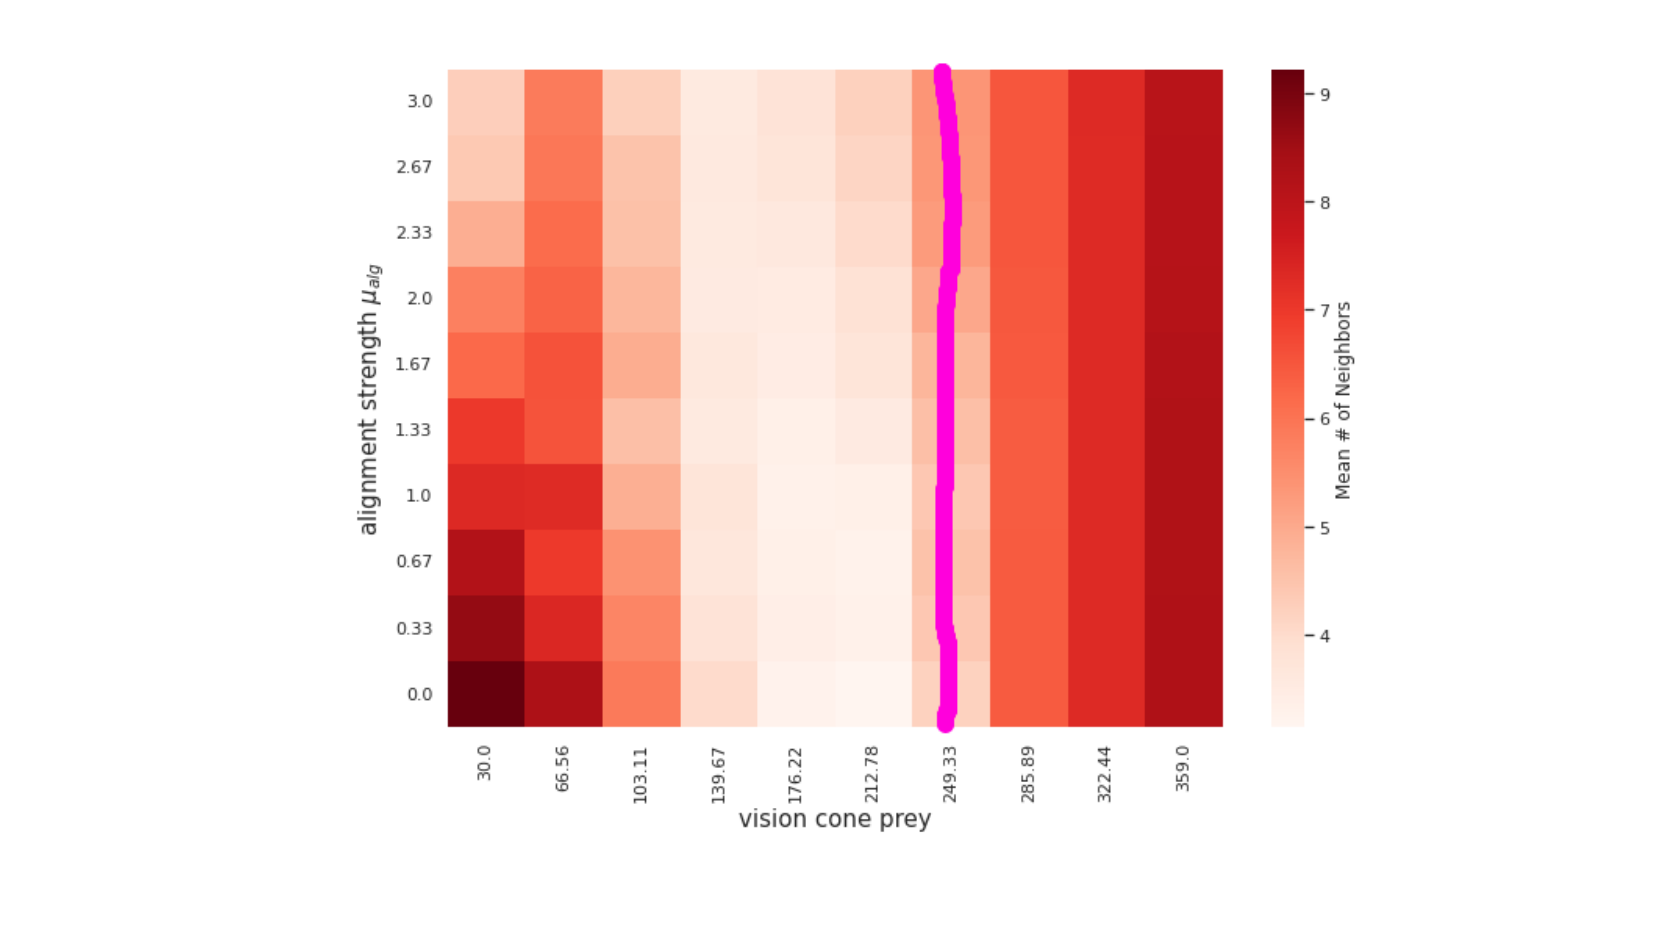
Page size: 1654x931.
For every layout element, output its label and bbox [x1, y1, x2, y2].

picture [345, 59, 1367, 843]
